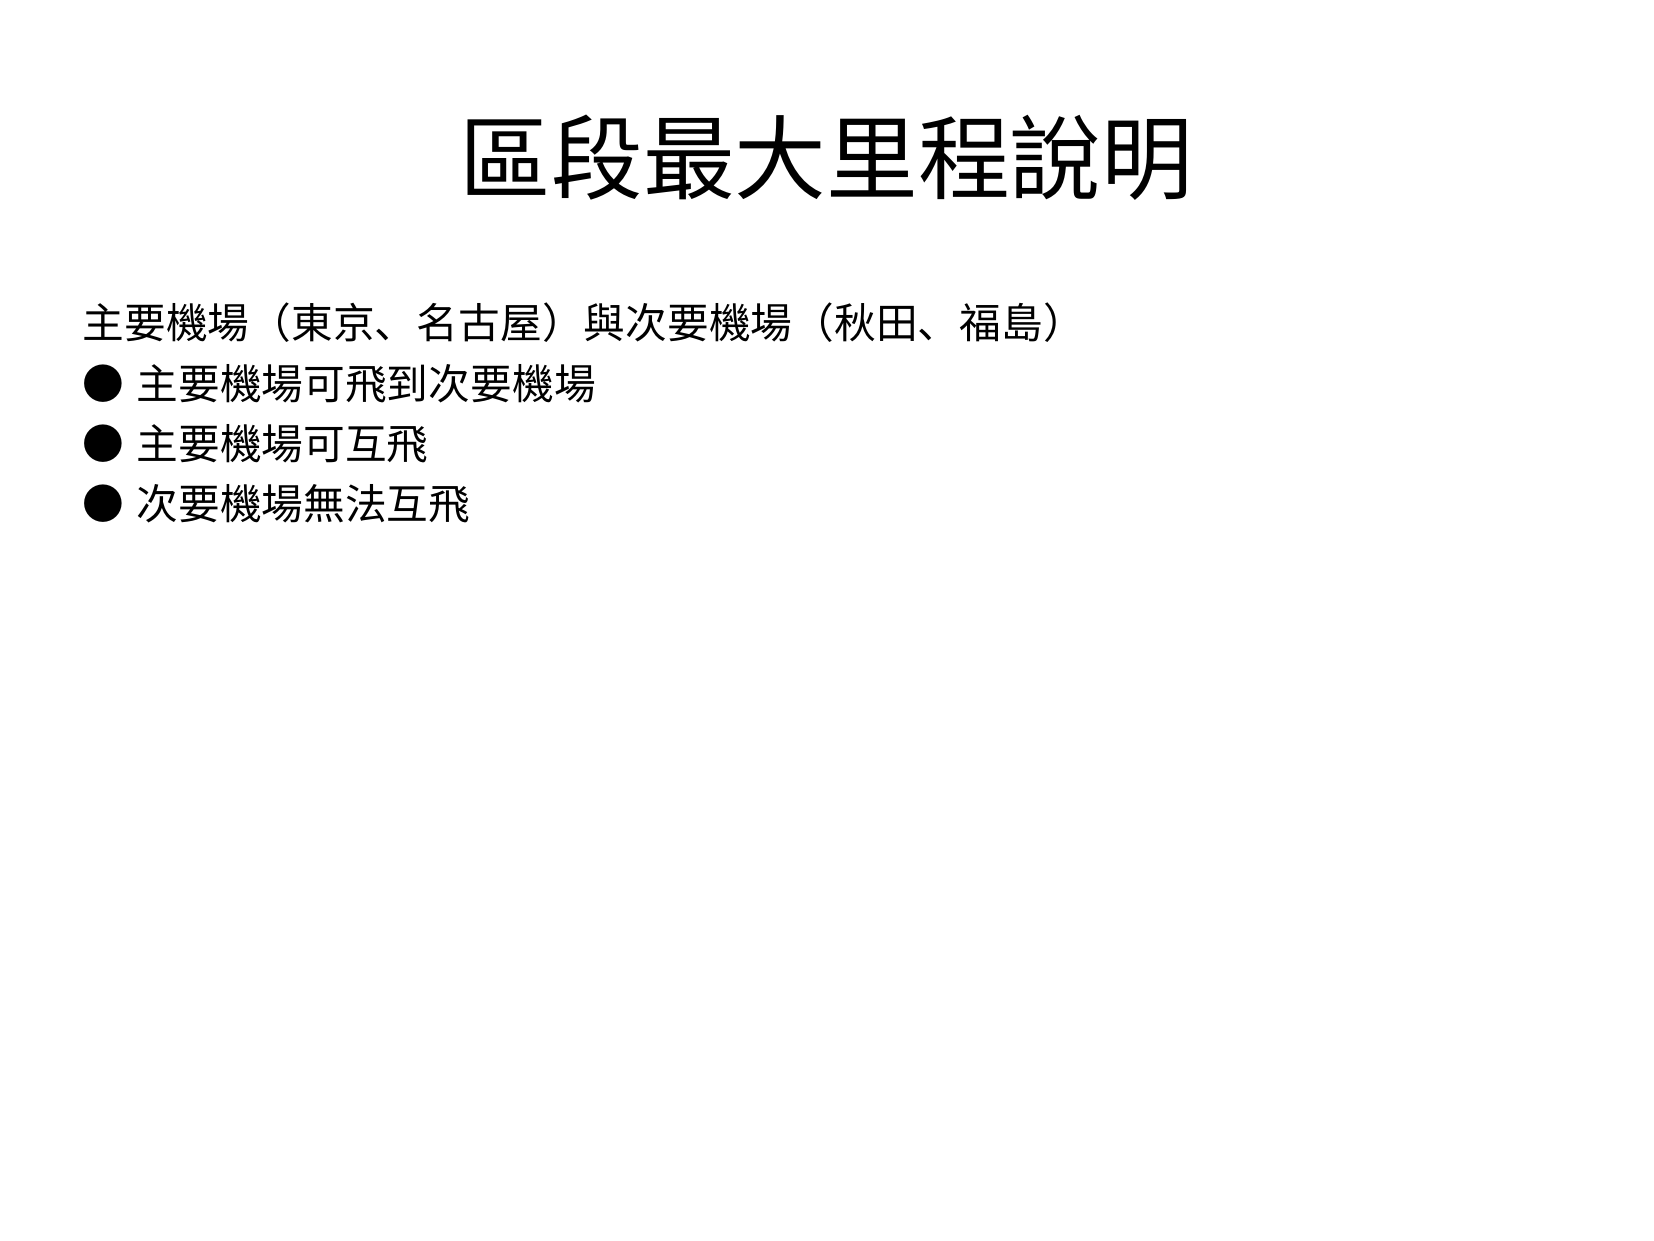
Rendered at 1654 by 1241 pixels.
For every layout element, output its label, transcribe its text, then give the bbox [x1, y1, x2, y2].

subtitle 主要機場（東京、名古屋）與次要機場（秋田、福島） ●主要機場可飛到次要機場 ●主要機場可互飛 ●次要機場無法互飛 [82, 290, 1571, 1010]
title 區段最大里程說明 [82, 49, 1571, 257]
